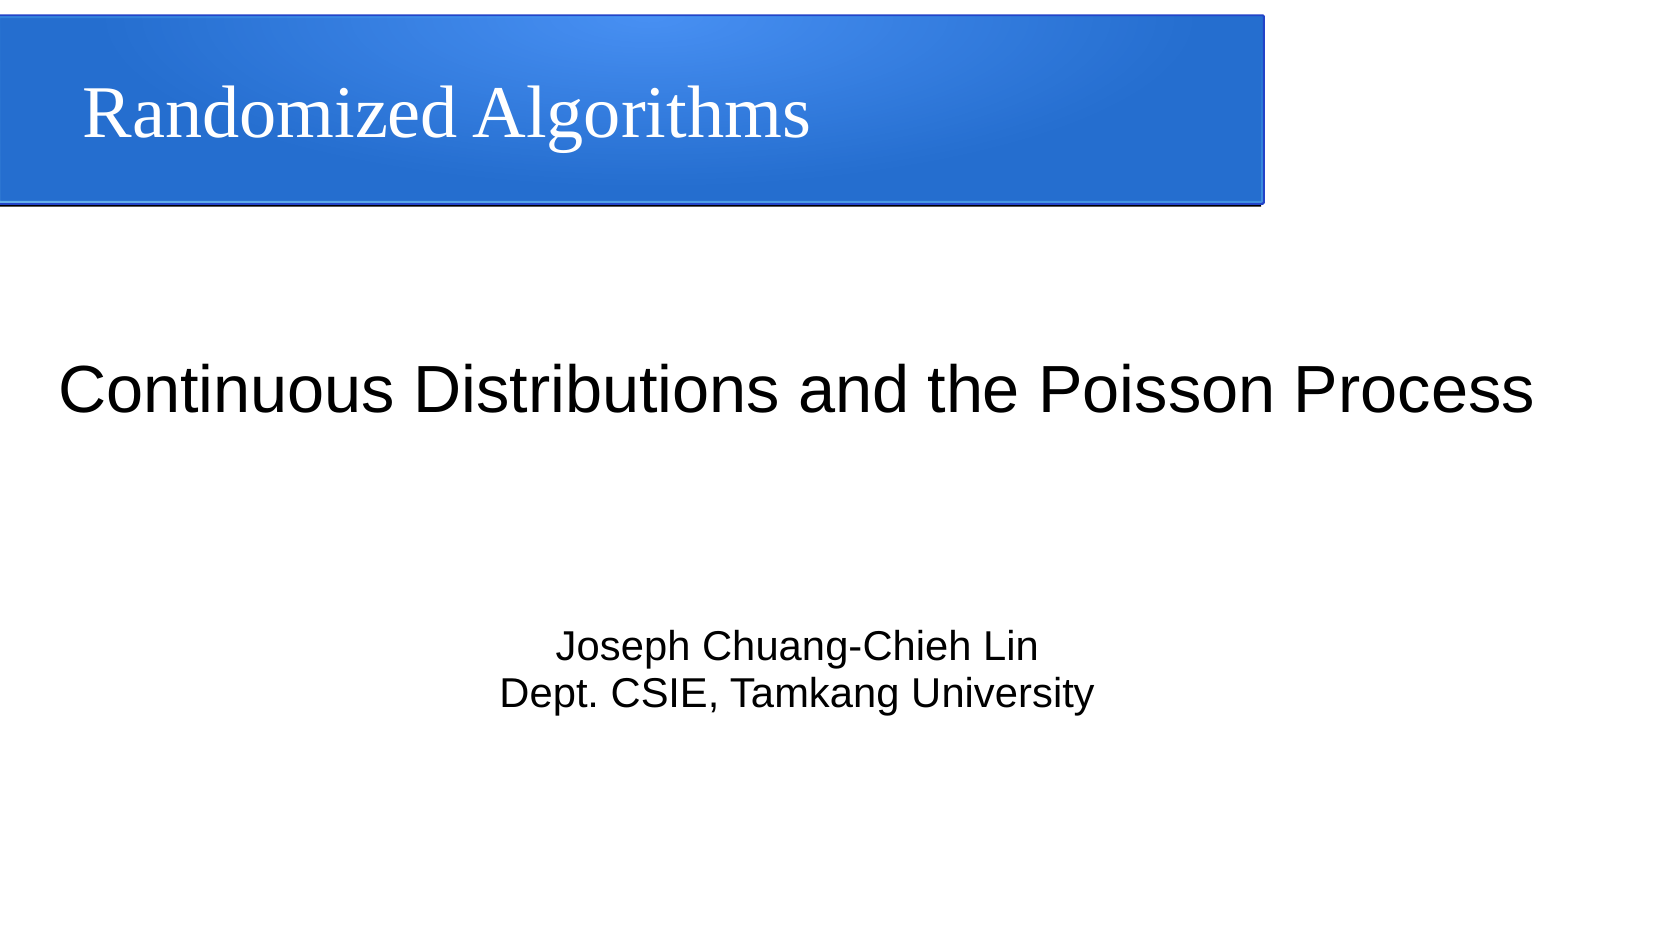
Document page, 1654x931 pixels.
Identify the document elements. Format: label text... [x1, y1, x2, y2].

subtitle Continuous Distributions and the Poisson Process Joseph Chuang-Chieh Lin Dept. CSIE, Tamkang University [53, 247, 1542, 839]
title Randomized Algorithms [82, 35, 1235, 189]
